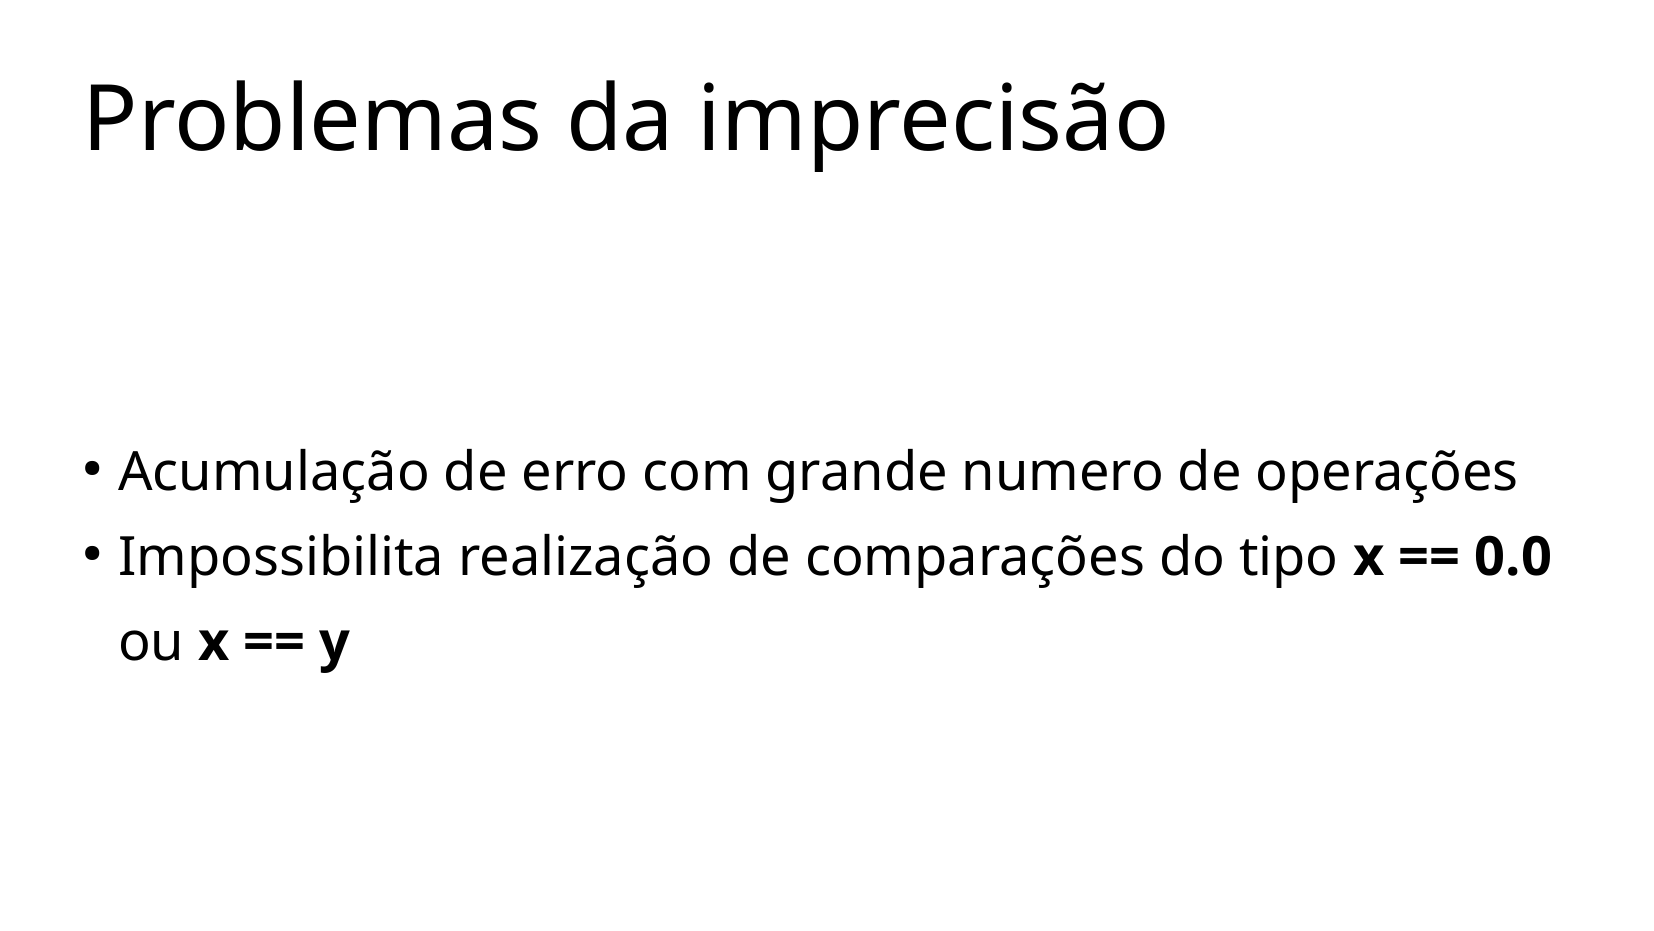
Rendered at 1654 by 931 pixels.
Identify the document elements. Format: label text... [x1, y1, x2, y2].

subtitle Acumulação de erro com grande numero de operações Impossibilita realização de comparações do tipo x == 0.0 ou x == y [82, 200, 1571, 898]
title Problemas da imprecisão [82, 37, 1571, 193]
